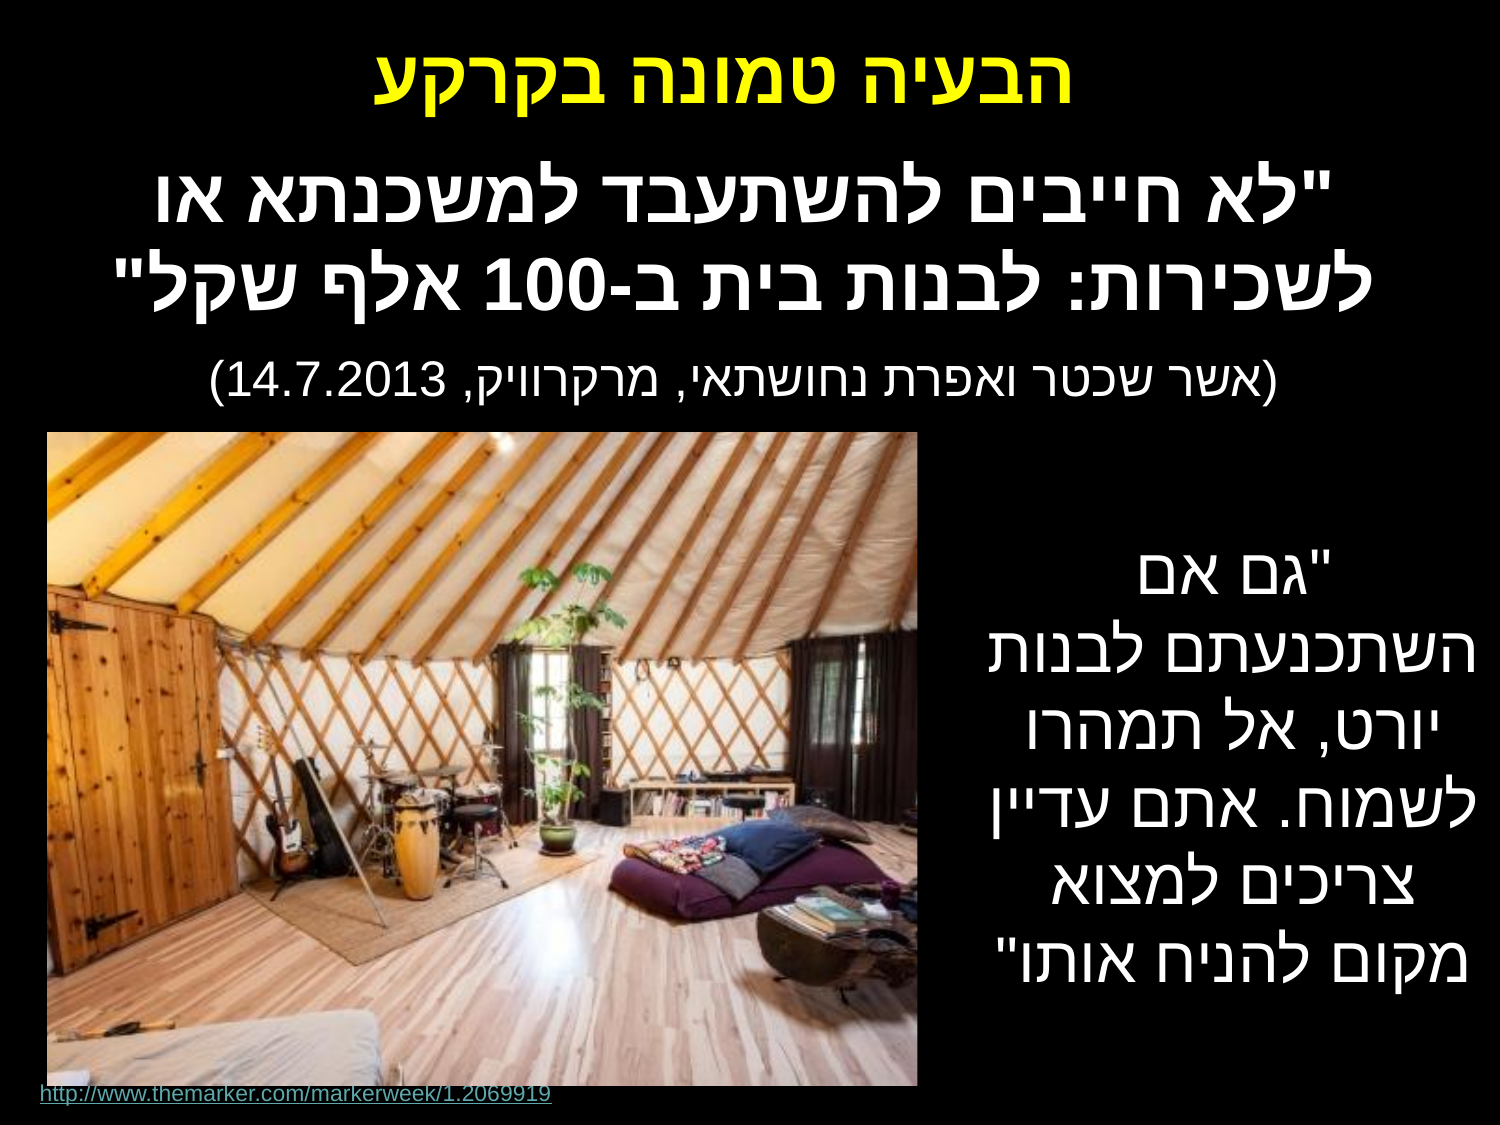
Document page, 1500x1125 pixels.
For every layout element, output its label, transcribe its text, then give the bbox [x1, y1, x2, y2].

text_box "גם אם השתכנעתם לבנות יורט, אל תמהרו לשמוח. אתם עדיין צריכים למצוא מקום להניח אותו" [967, 515, 1500, 1000]
text_box http://www.themarker.com/markerweek/1.2069919 [24, 1001, 1476, 1125]
text_box "לא חייבים להשתעבד למשכנתא או לשכירות: לבנות בית ב-100 אלף שקל" (אשר שכטר ואפרת נחושתאי, מרקרוויק, 14.7.2013) [64, 137, 1424, 445]
title הבעיה טמונה בקרקע [24, 26, 1476, 134]
text_box [47, 432, 918, 1086]
